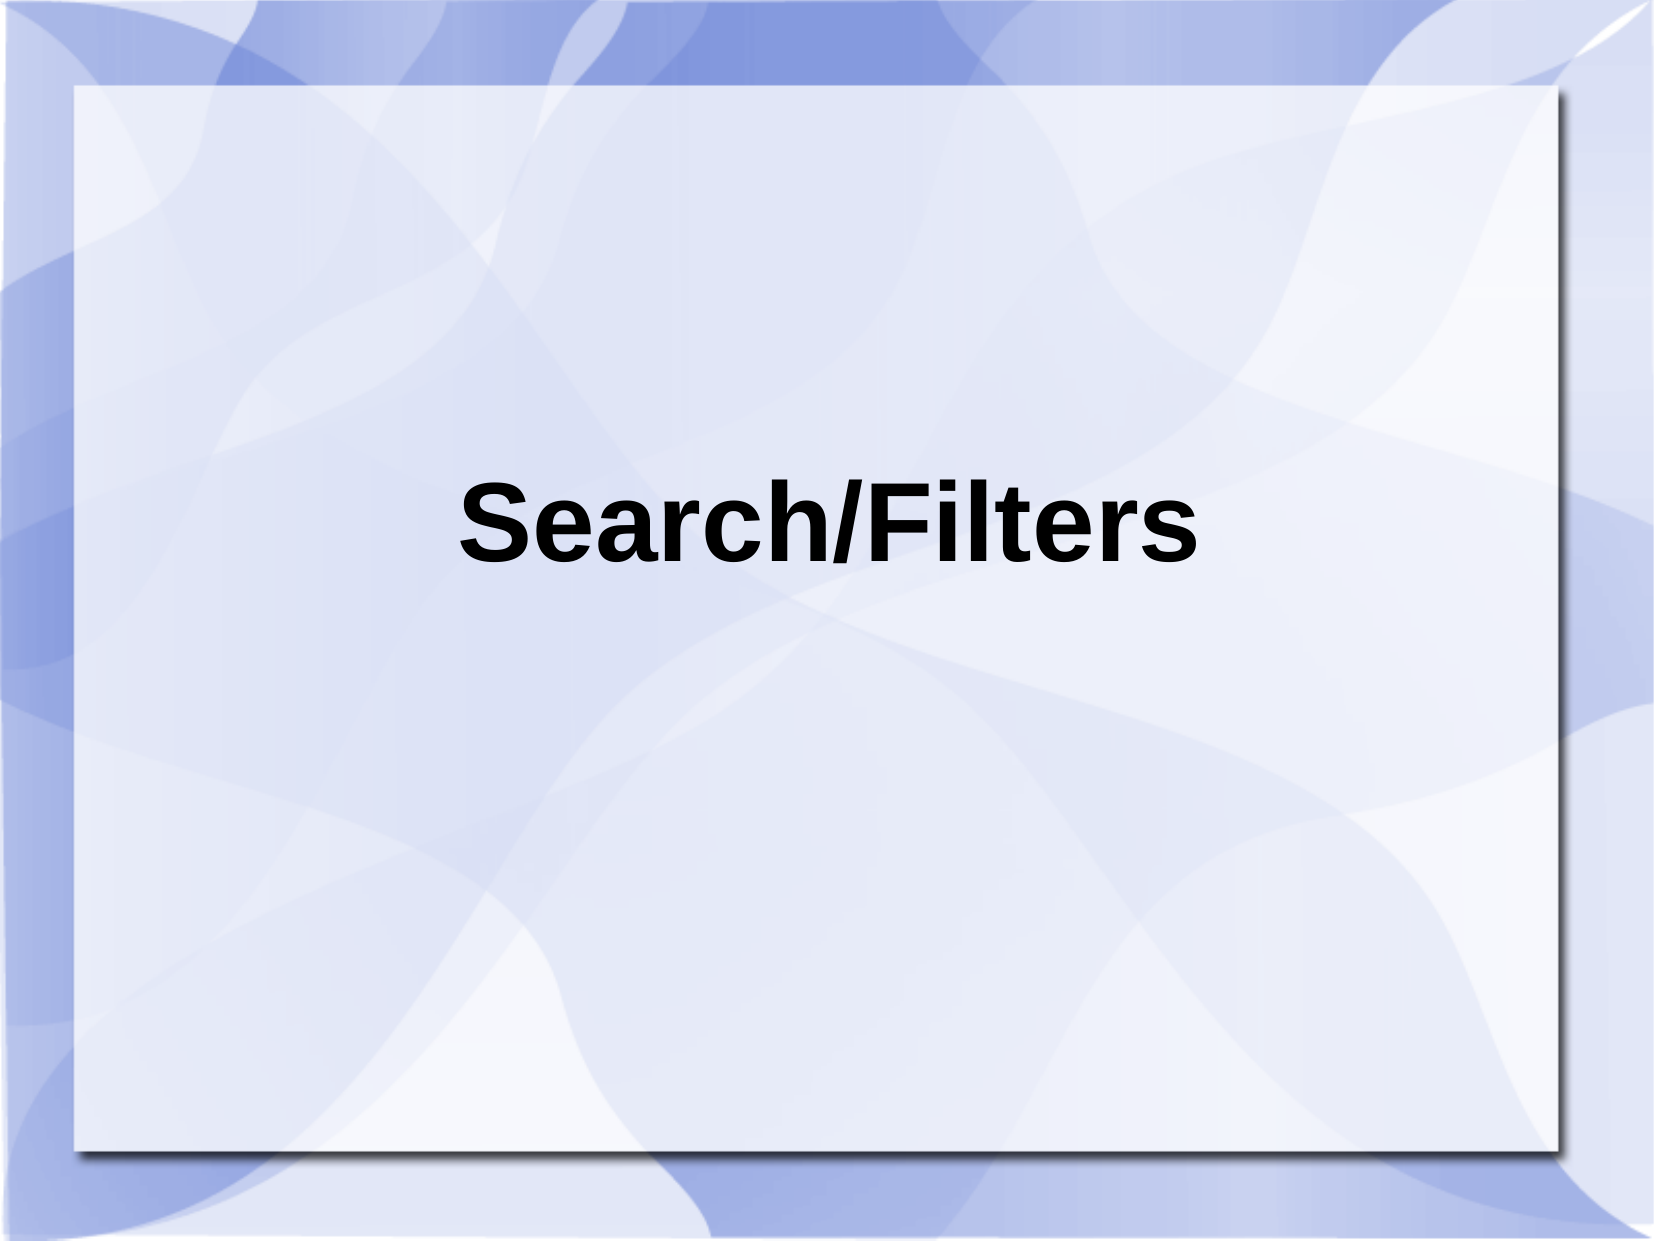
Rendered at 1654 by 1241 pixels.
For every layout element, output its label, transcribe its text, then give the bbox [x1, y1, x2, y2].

title Search/Filters [123, 419, 1536, 627]
picture [0, 0, 1654, 1241]
